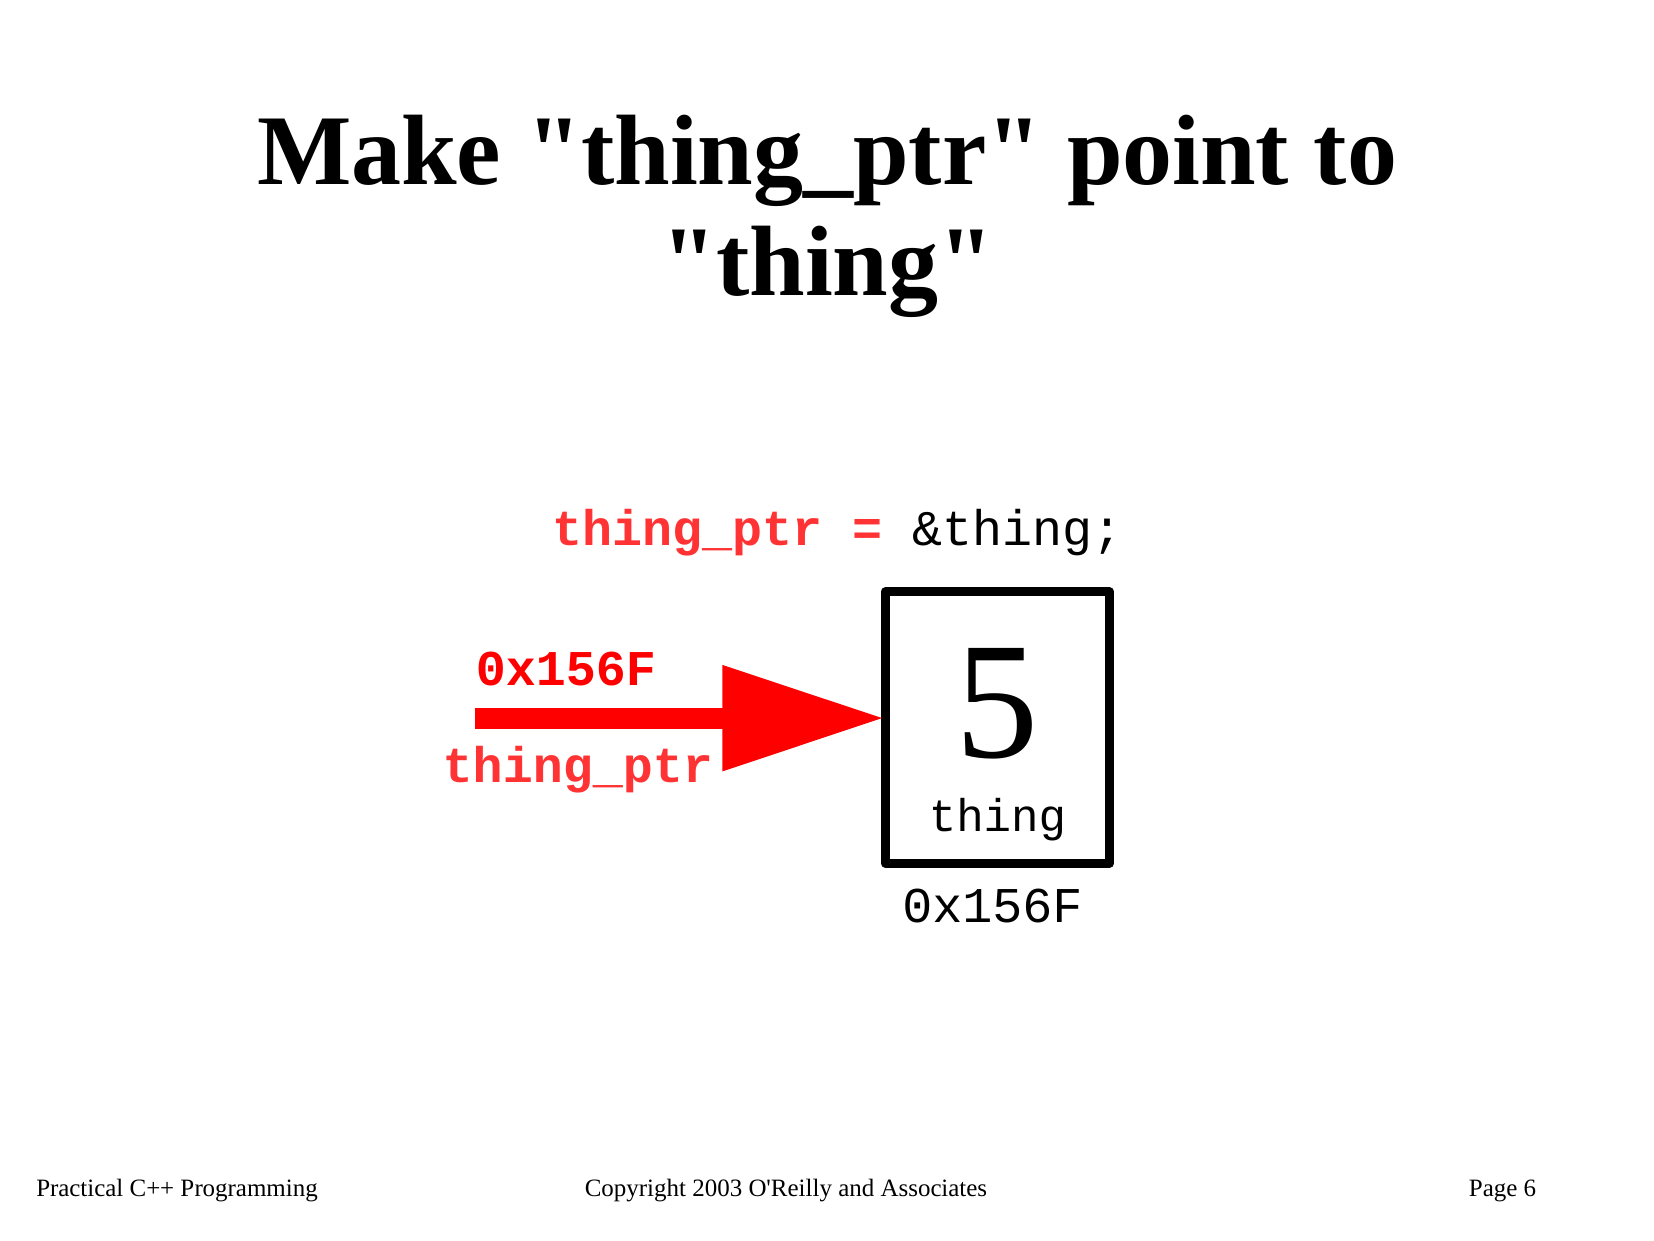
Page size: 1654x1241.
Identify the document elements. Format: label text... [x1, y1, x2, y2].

text_box thing_ptr = &thing; [552, 503, 1123, 561]
text_box thing_ptr [442, 740, 713, 798]
text_box 0x156F [902, 880, 1083, 935]
title Make "thing_ptr" point to "thing" [121, 95, 1534, 318]
text_box 5 thing [885, 591, 1110, 864]
text_box 0x156F [475, 643, 656, 701]
